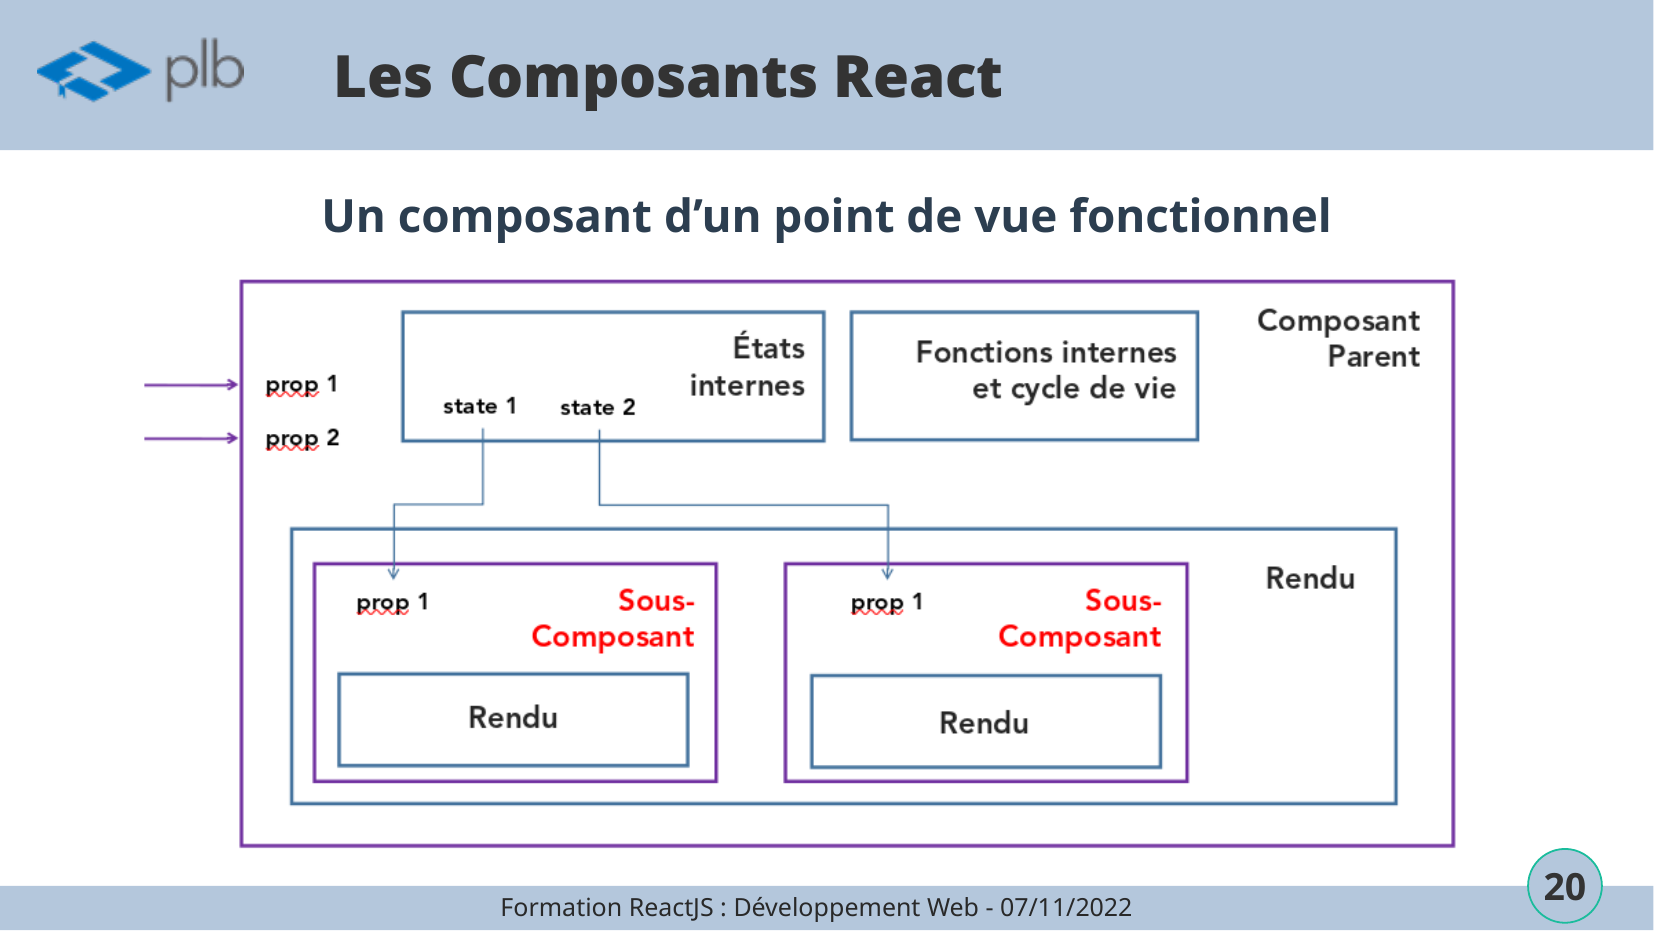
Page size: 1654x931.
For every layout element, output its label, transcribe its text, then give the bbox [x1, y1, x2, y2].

text_box Formation ReactJS : Développement Web - 07/11/2022 [461, 888, 1173, 926]
text_box Un composant d’un point de vue fonctionnel [59, 183, 1595, 272]
picture [128, 262, 1479, 855]
picture [37, 33, 244, 113]
title Les Composants React [333, 0, 1613, 151]
